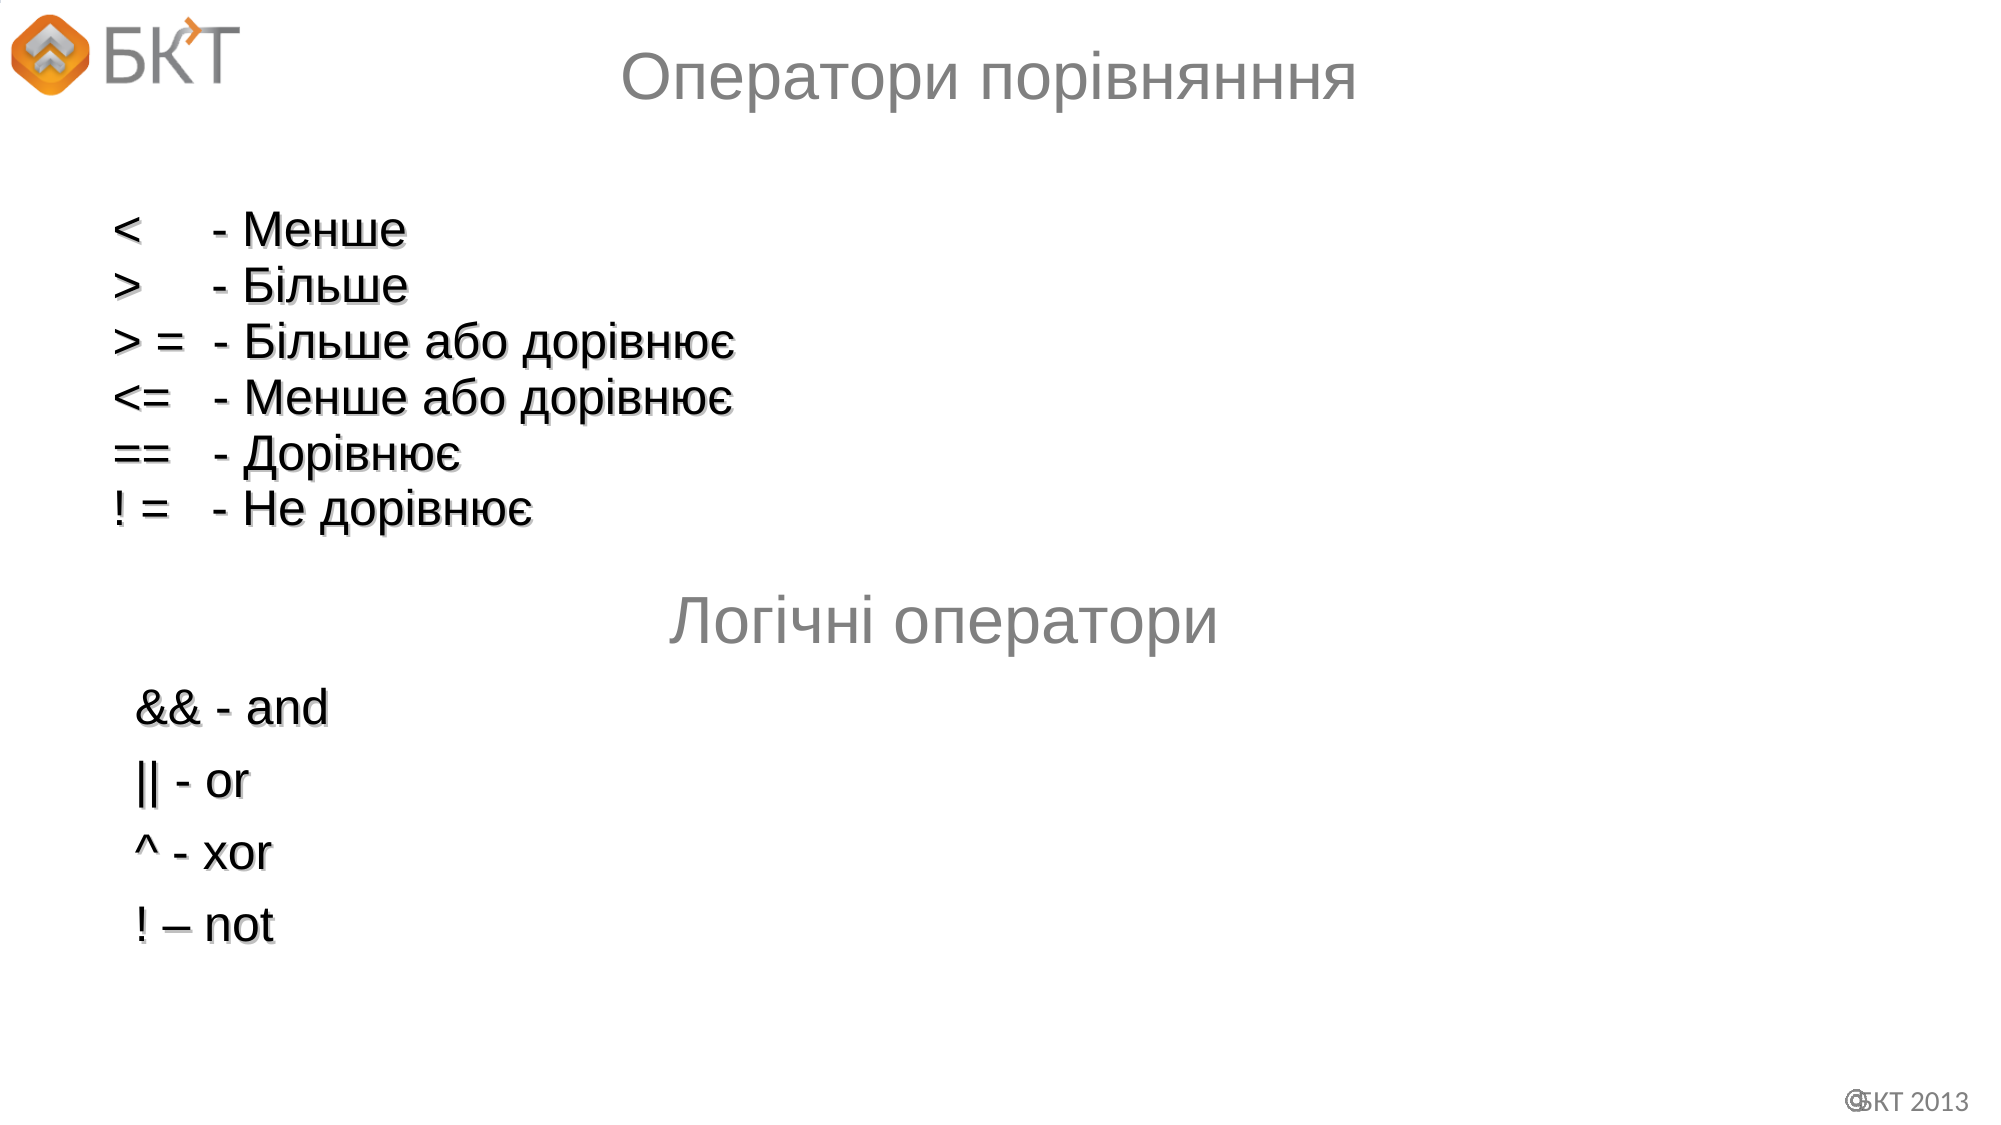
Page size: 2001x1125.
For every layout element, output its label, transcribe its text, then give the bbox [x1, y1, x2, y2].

picture [1845, 1084, 1867, 1116]
picture [4, 9, 250, 97]
text_box Логічні оператори [465, 570, 1426, 665]
text_box Оператори порівнянння [510, 25, 1471, 121]
text_box && - and || - or ^ - xor ! – not [120, 672, 665, 1036]
text_box < - Менше > - Більше > = - Більше або дорівнює <= - Менше або дорівнює == - Дорівнює ! = - Не дорівнює [97, 195, 1020, 545]
